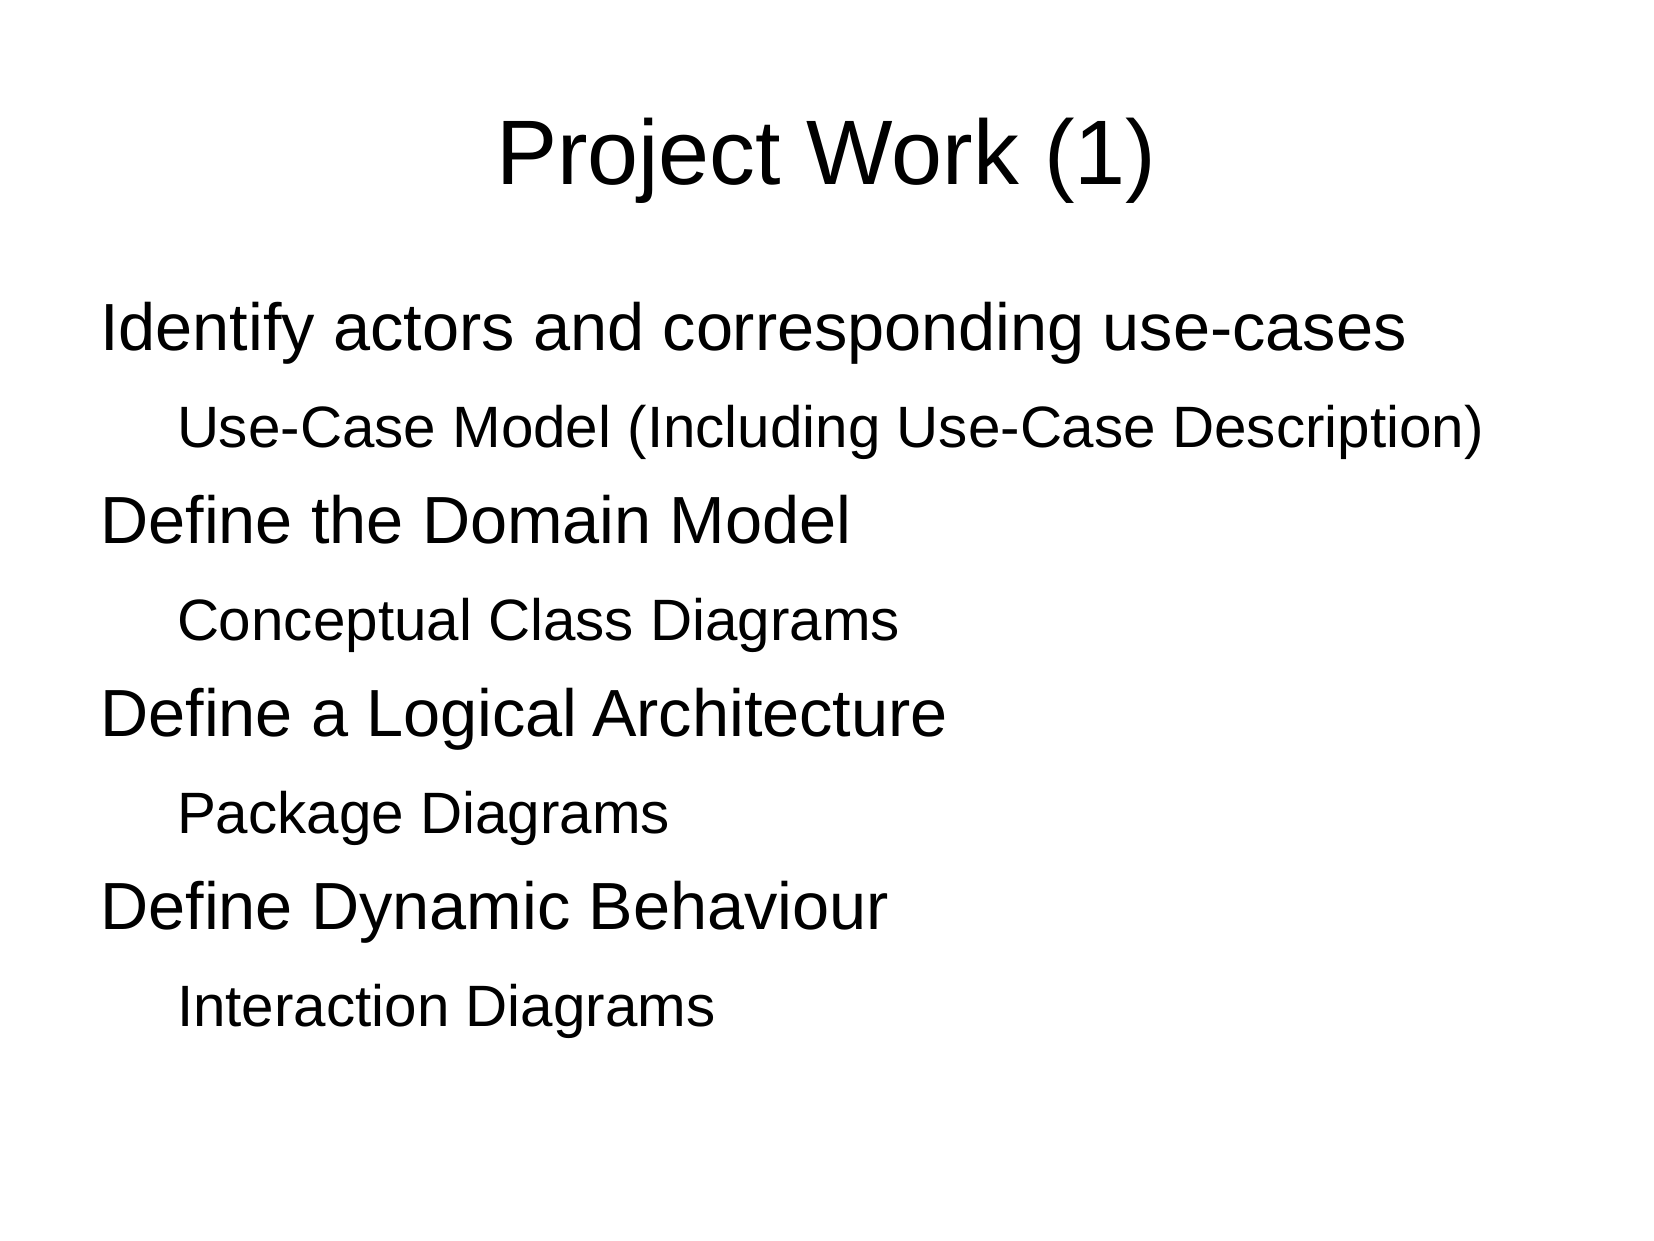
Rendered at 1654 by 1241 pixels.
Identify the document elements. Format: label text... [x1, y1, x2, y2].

title Project Work (1) [82, 56, 1571, 250]
list Identify actors and corresponding use-cases Use-Case Model (Including Use-Case Description) Define the Domain Model Conceptual Class Diagrams Define a Logical Architecture Package Diagrams Define Dynamic Behaviour Interaction Diagrams [82, 290, 1571, 1094]
